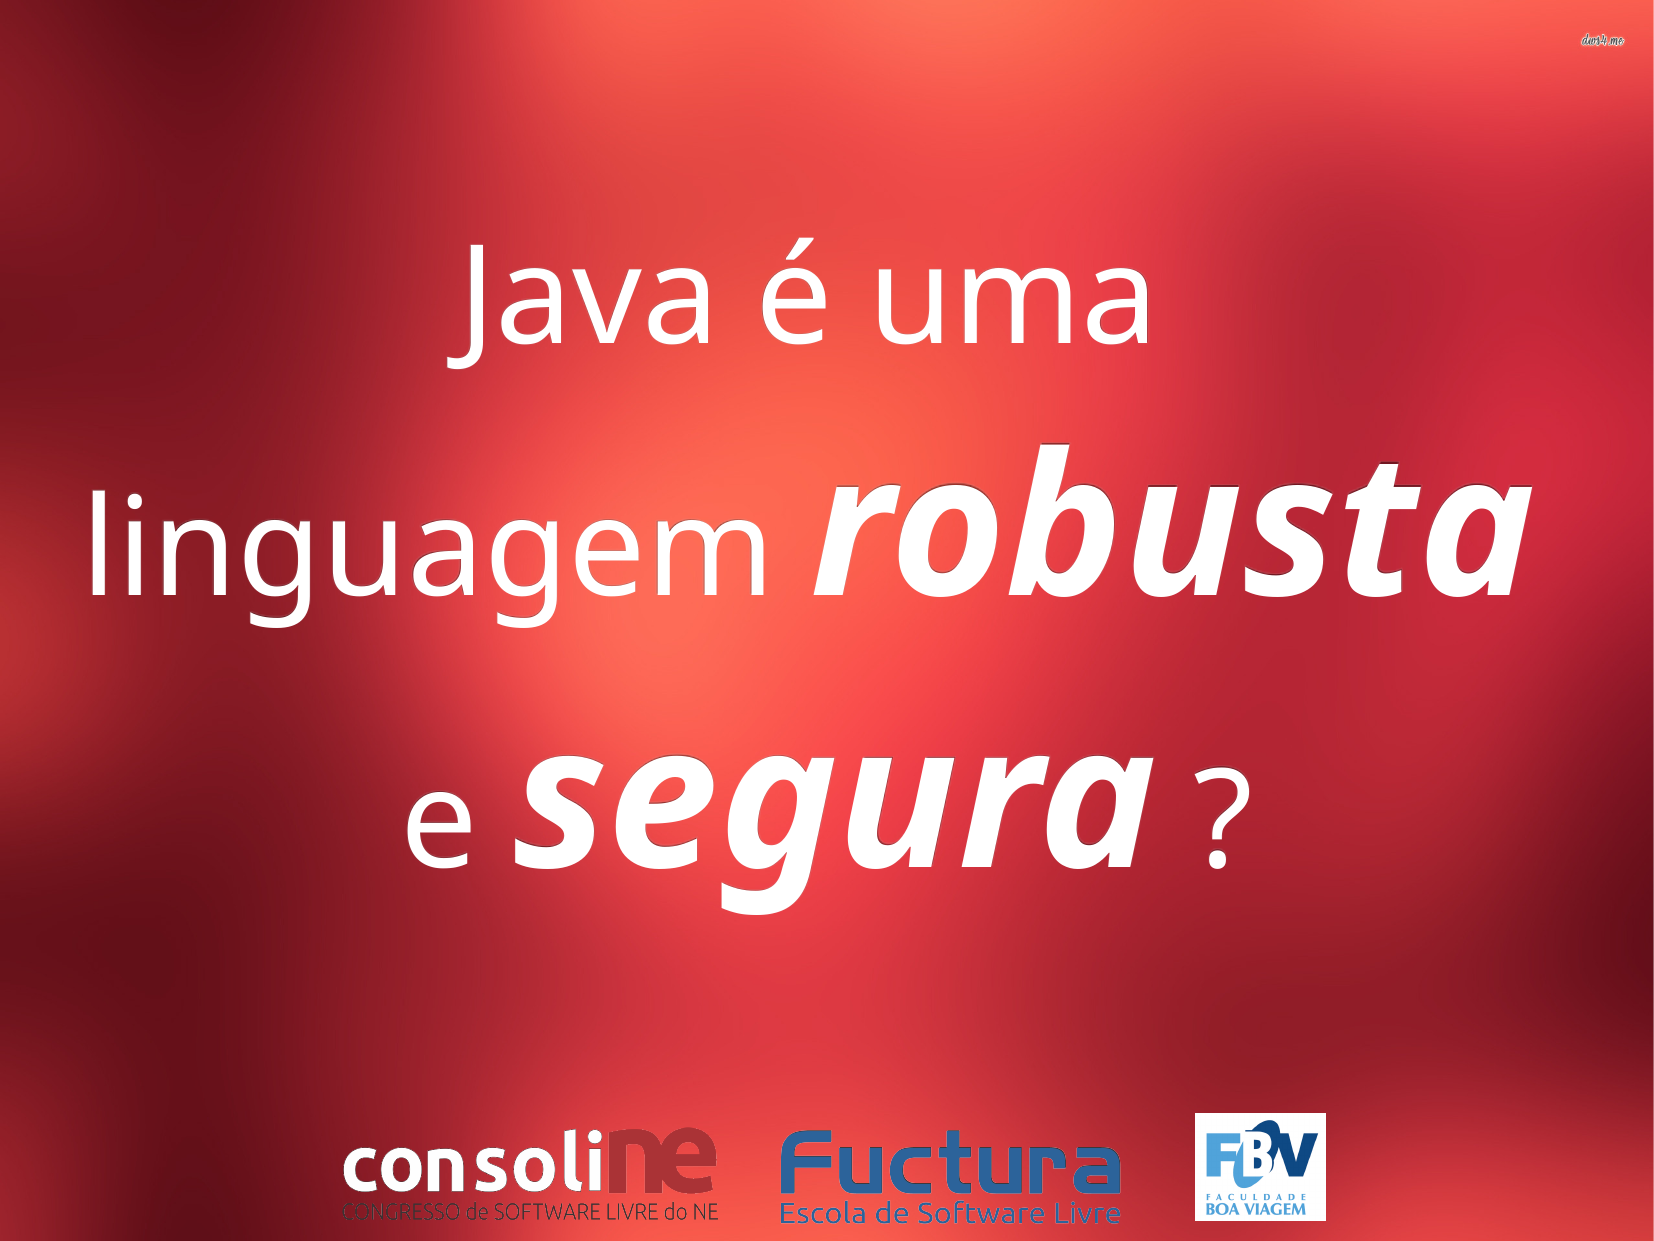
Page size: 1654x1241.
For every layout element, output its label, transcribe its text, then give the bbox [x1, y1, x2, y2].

picture [0, 0, 1654, 1241]
title Java é uma linguagem robusta e segura ? [53, 260, 1601, 862]
